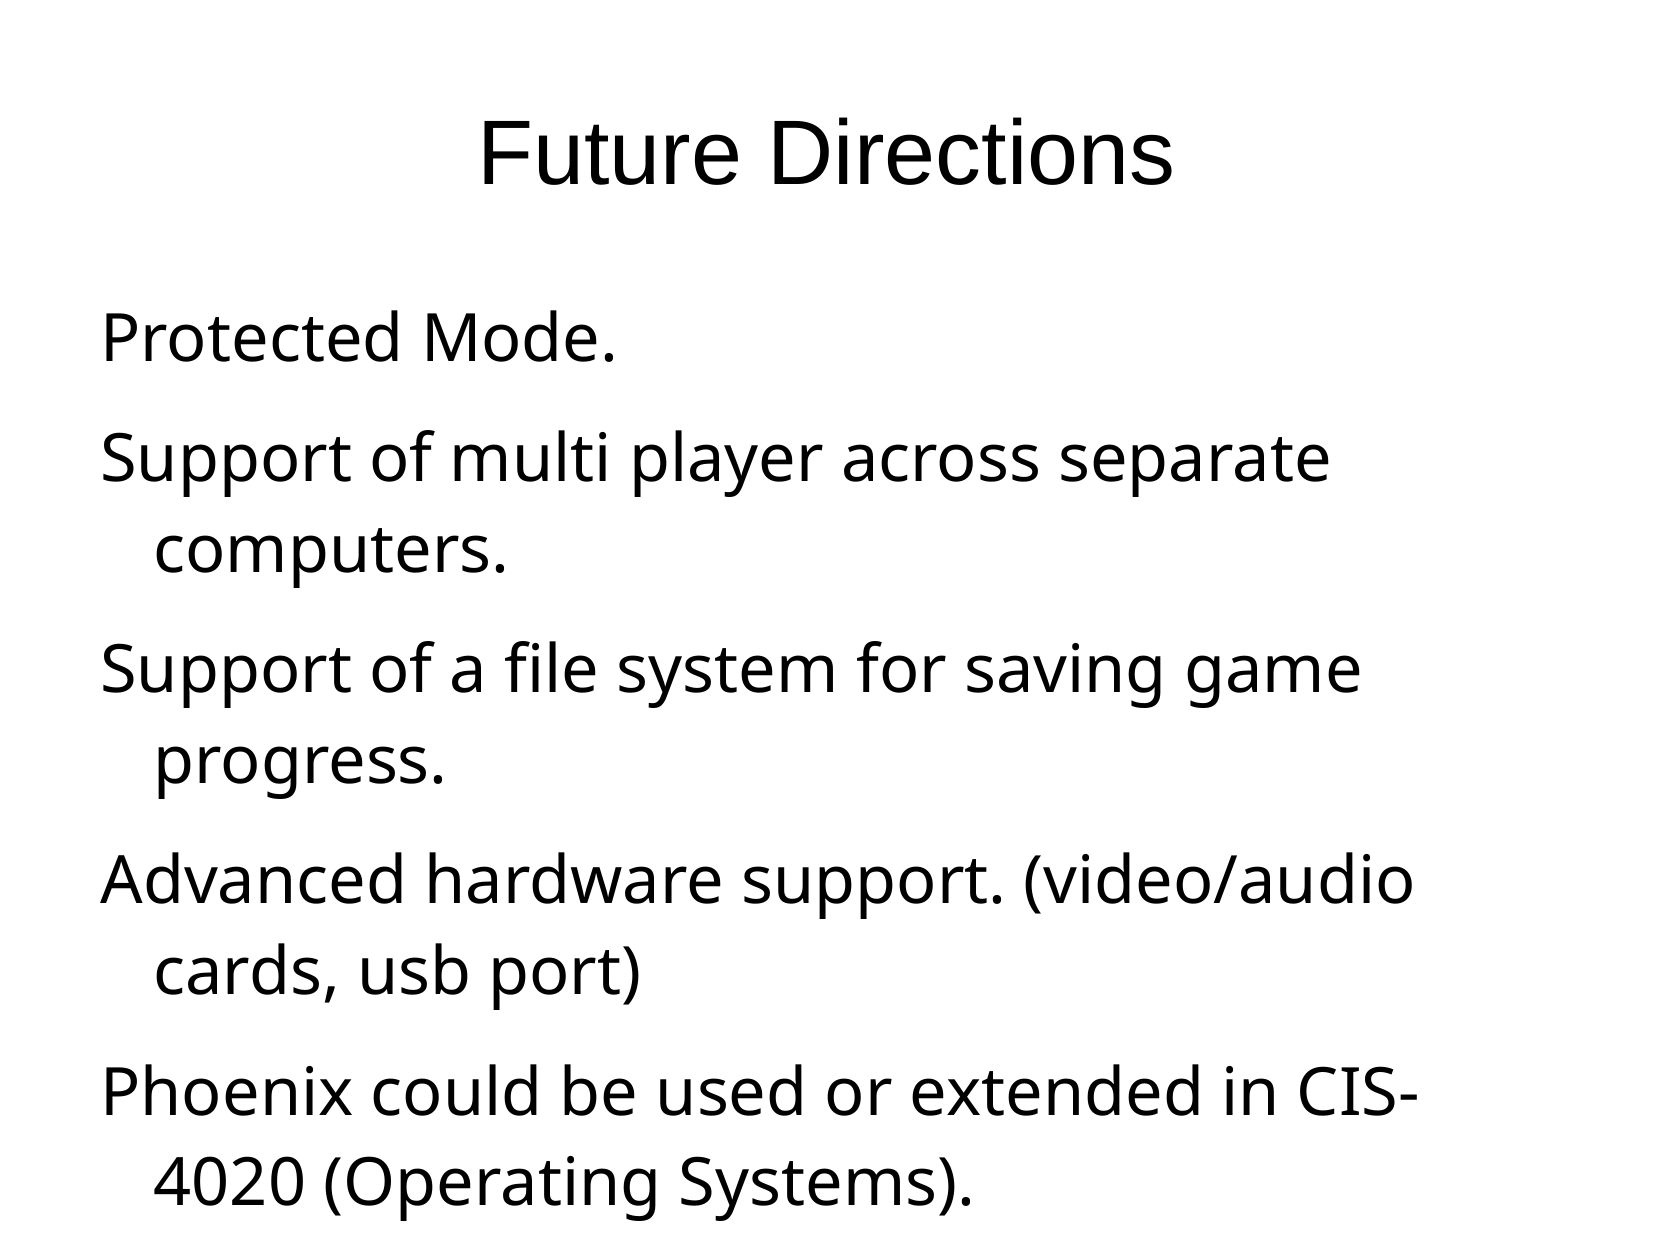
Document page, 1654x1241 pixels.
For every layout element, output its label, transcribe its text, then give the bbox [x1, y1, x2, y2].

title Future Directions [82, 49, 1571, 257]
list Protected Mode. Support of multi player across separate computers. Support of a file system for saving game progress. Advanced hardware support. (video/audio cards, usb port) Phoenix could be used or extended in CIS-4020 (Operating Systems). [82, 290, 1571, 1107]
